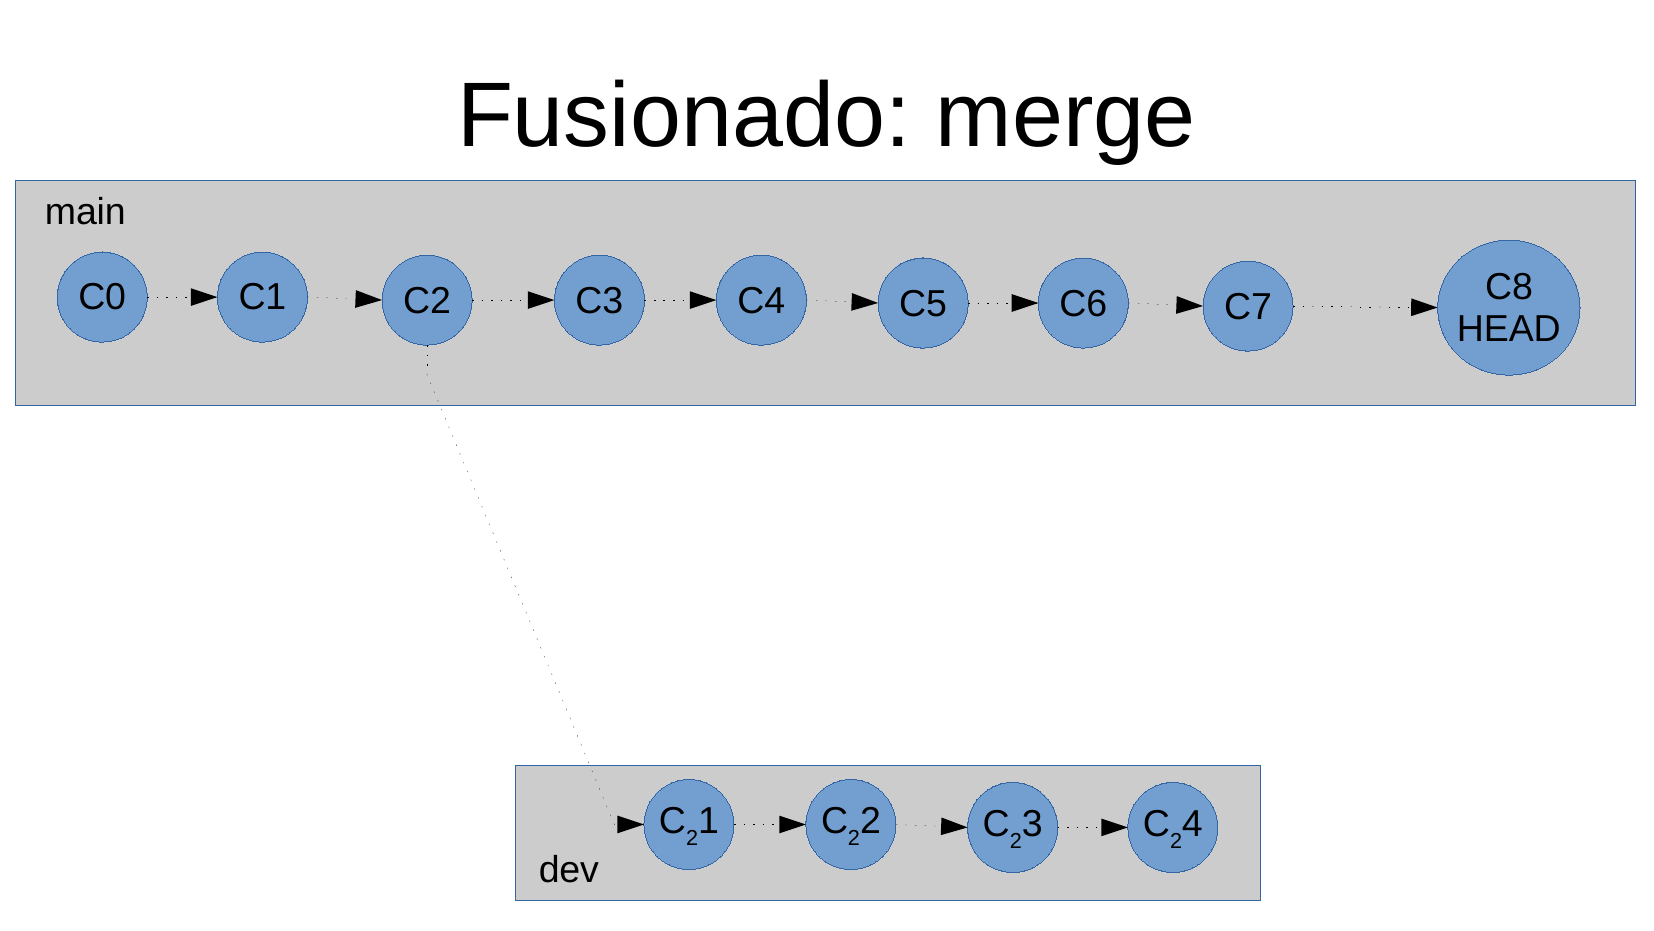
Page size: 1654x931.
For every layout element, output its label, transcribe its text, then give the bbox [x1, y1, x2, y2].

text_box main [30, 183, 196, 241]
text_box C2 [382, 255, 473, 346]
text_box C7 [1203, 261, 1294, 352]
text_box C3 [554, 255, 645, 346]
text_box C24 [1127, 782, 1218, 873]
text_box [515, 765, 1261, 901]
text_box C4 [716, 255, 807, 346]
text_box C1 [217, 252, 308, 343]
text_box C6 [1038, 258, 1129, 349]
text_box C23 [967, 782, 1058, 873]
text_box C5 [878, 258, 969, 349]
text_box C22 [805, 779, 896, 870]
title Fusionado: merge [82, 37, 1571, 193]
text_box dev [523, 840, 644, 898]
text_box C8 HEAD [1437, 240, 1581, 376]
text_box C0 [57, 252, 148, 343]
text_box [15, 180, 1636, 406]
text_box C21 [643, 779, 734, 870]
